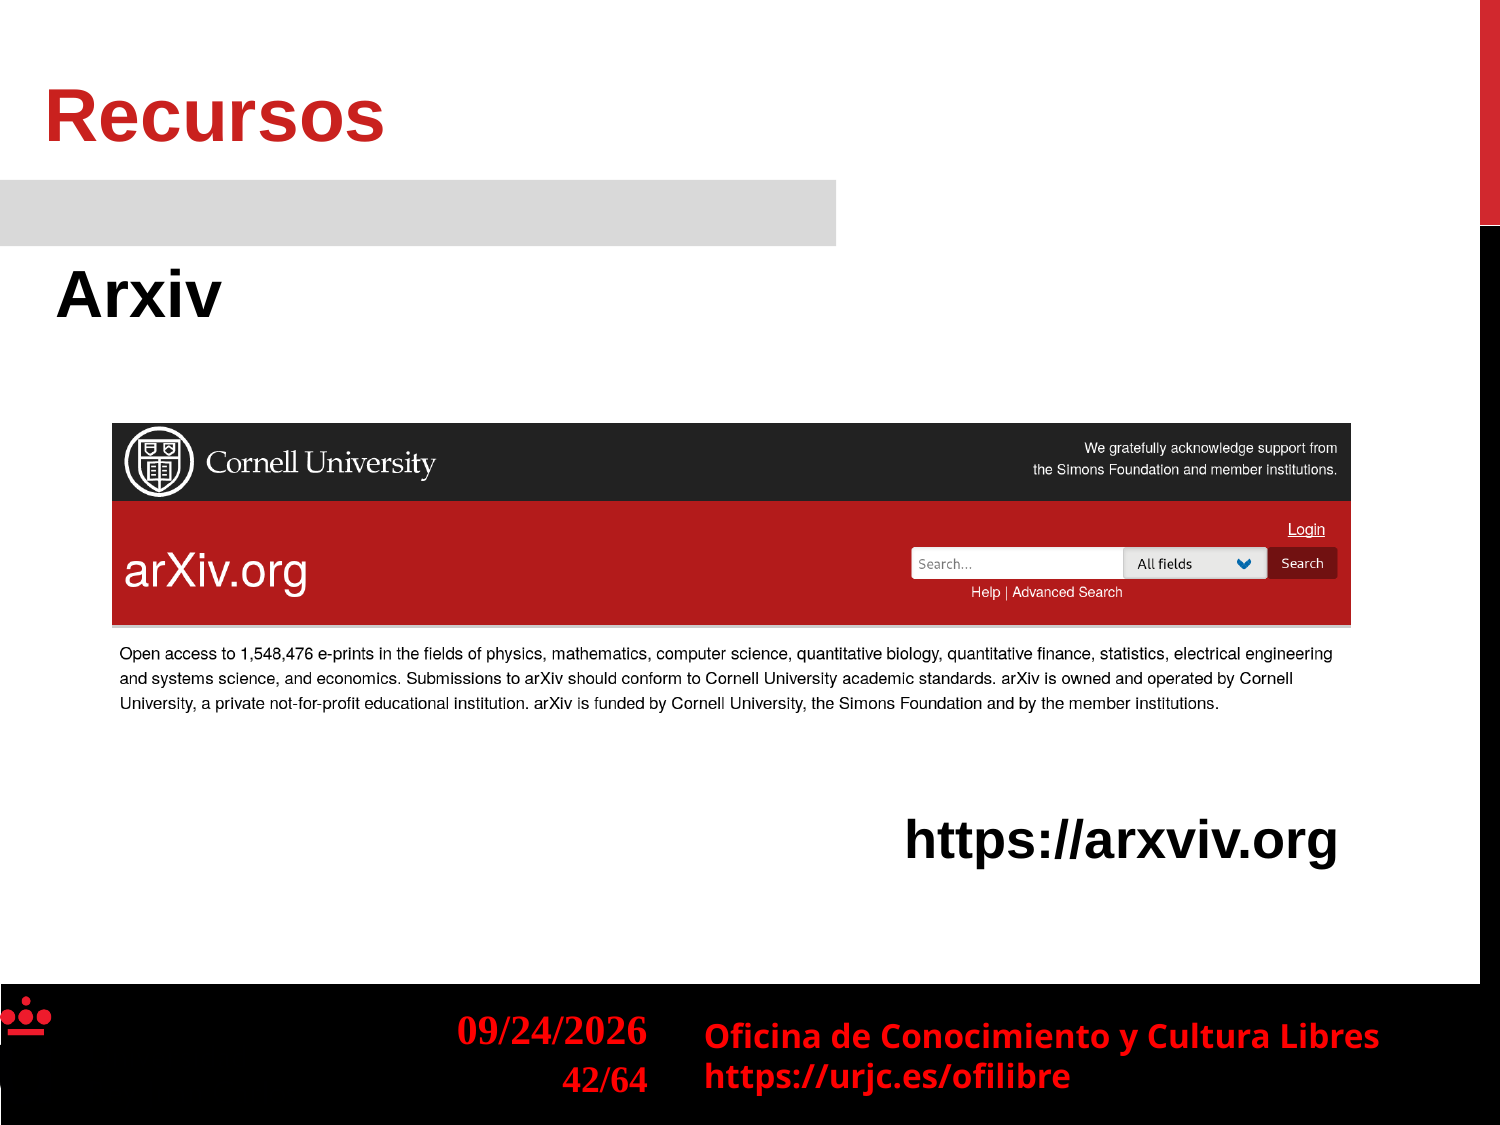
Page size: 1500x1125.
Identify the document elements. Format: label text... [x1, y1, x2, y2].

text_box Recursos [30, 66, 1036, 249]
text_box https://arxviv.org [889, 802, 1370, 878]
text_box Arxiv [40, 249, 811, 340]
title [75, 15, 1425, 172]
picture [112, 423, 1351, 721]
